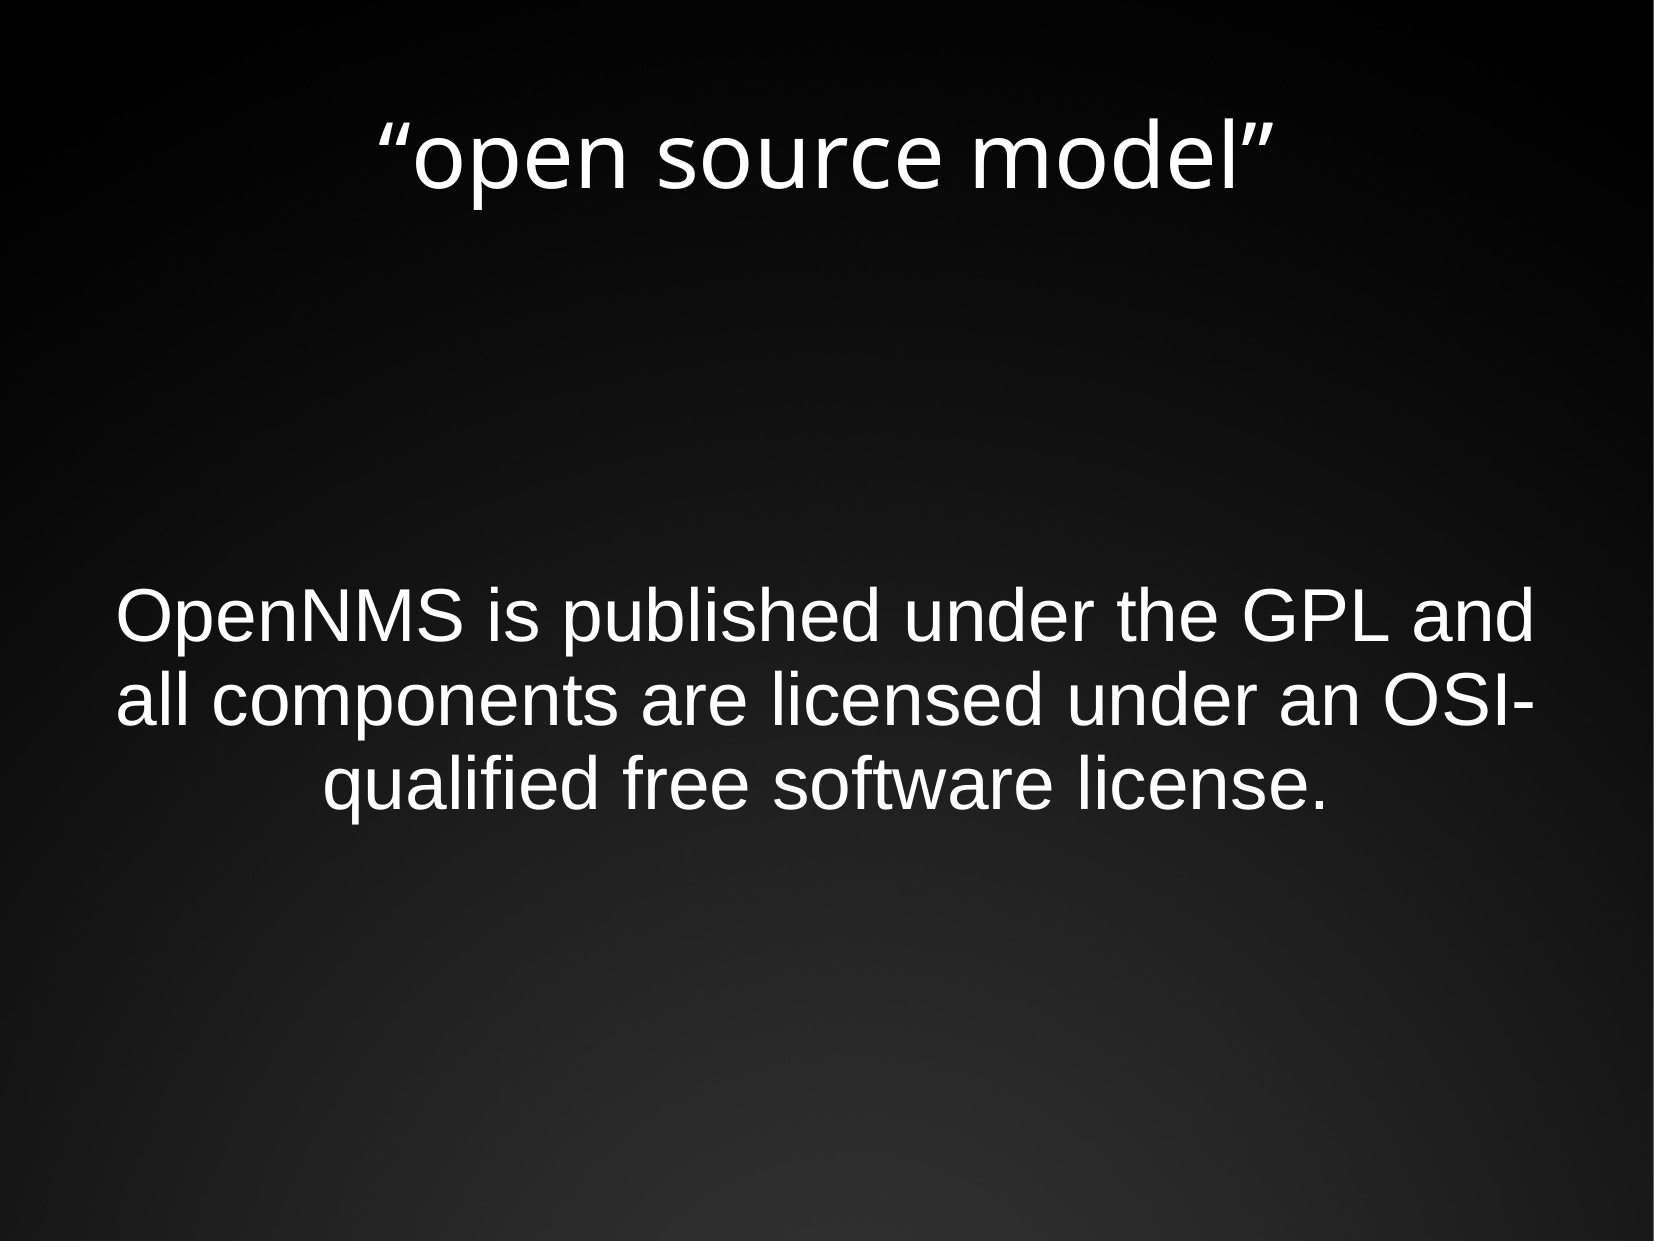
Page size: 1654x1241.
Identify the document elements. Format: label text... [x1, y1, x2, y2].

title “open source model” [82, 49, 1571, 257]
picture [0, 0, 1654, 1241]
subtitle OpenNMS is published under the GPL and all components are licensed under an OSI-qualified free software license. [82, 290, 1571, 1109]
